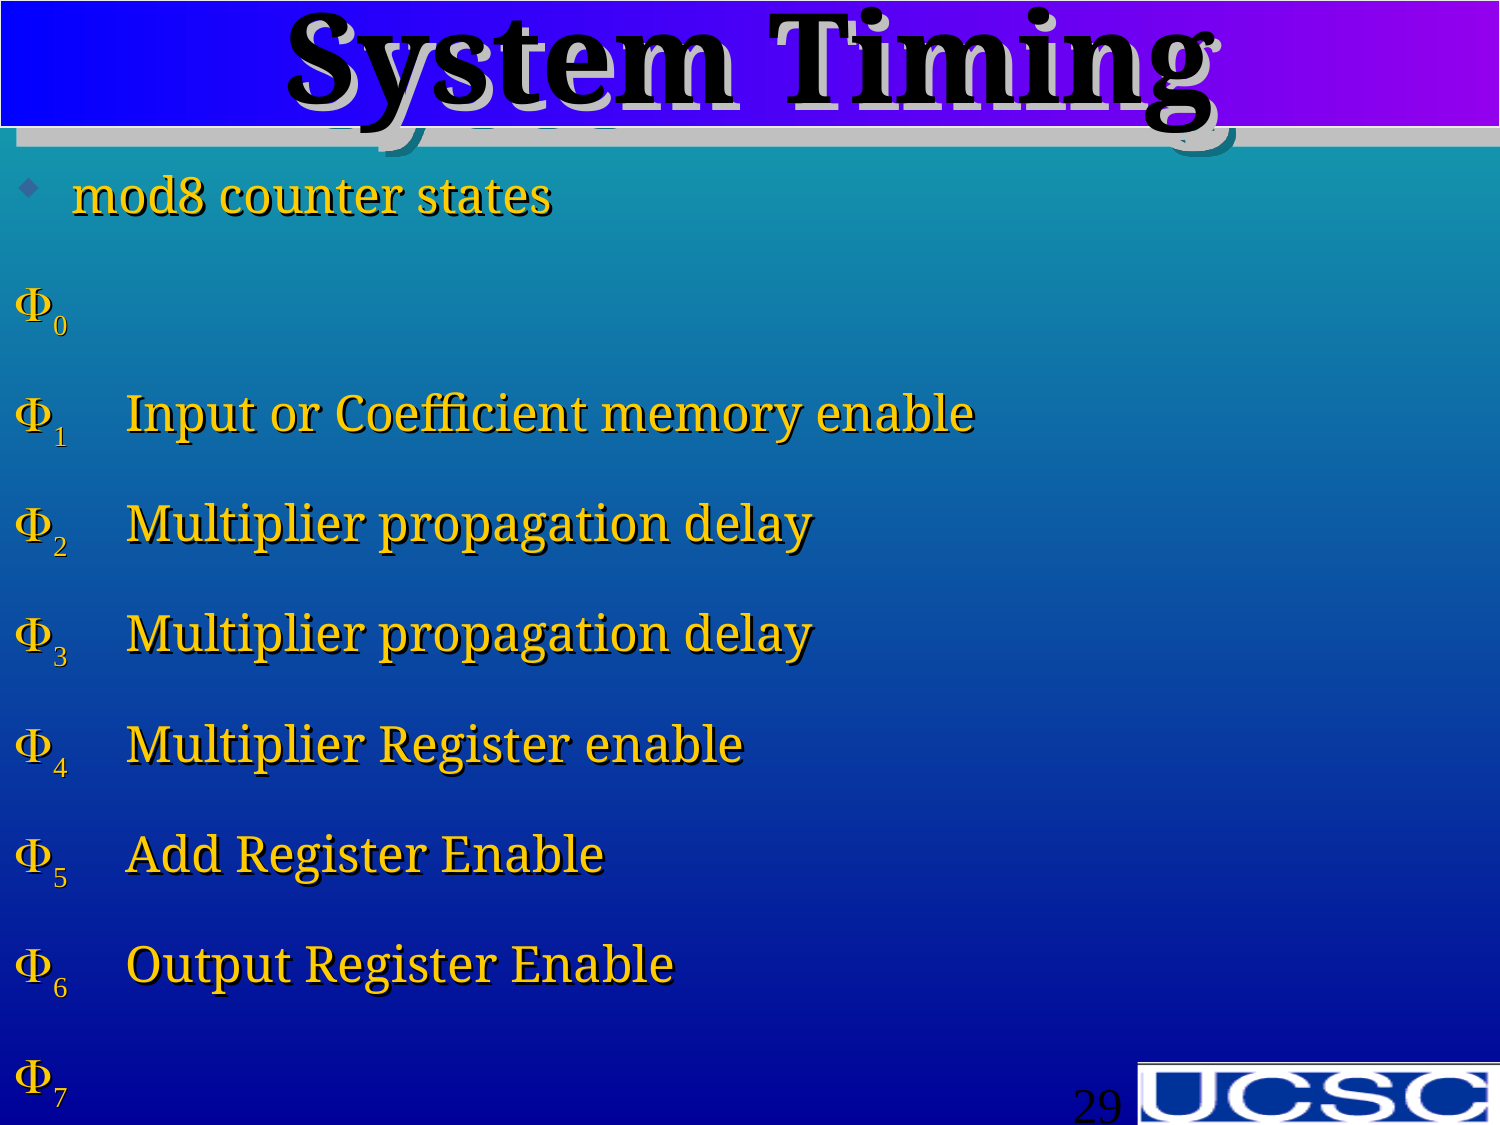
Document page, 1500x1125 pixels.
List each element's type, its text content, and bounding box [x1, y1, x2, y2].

title System Timing [0, 0, 1500, 128]
list mod8 counter states  Input or Coefficient memory enable Multiplier propagation delay Multiplier propagation delay Multiplier Register enable Add Register Enable Output Register Enable  [0, 162, 1500, 1117]
picture [1137, 1117, 1162, 1125]
